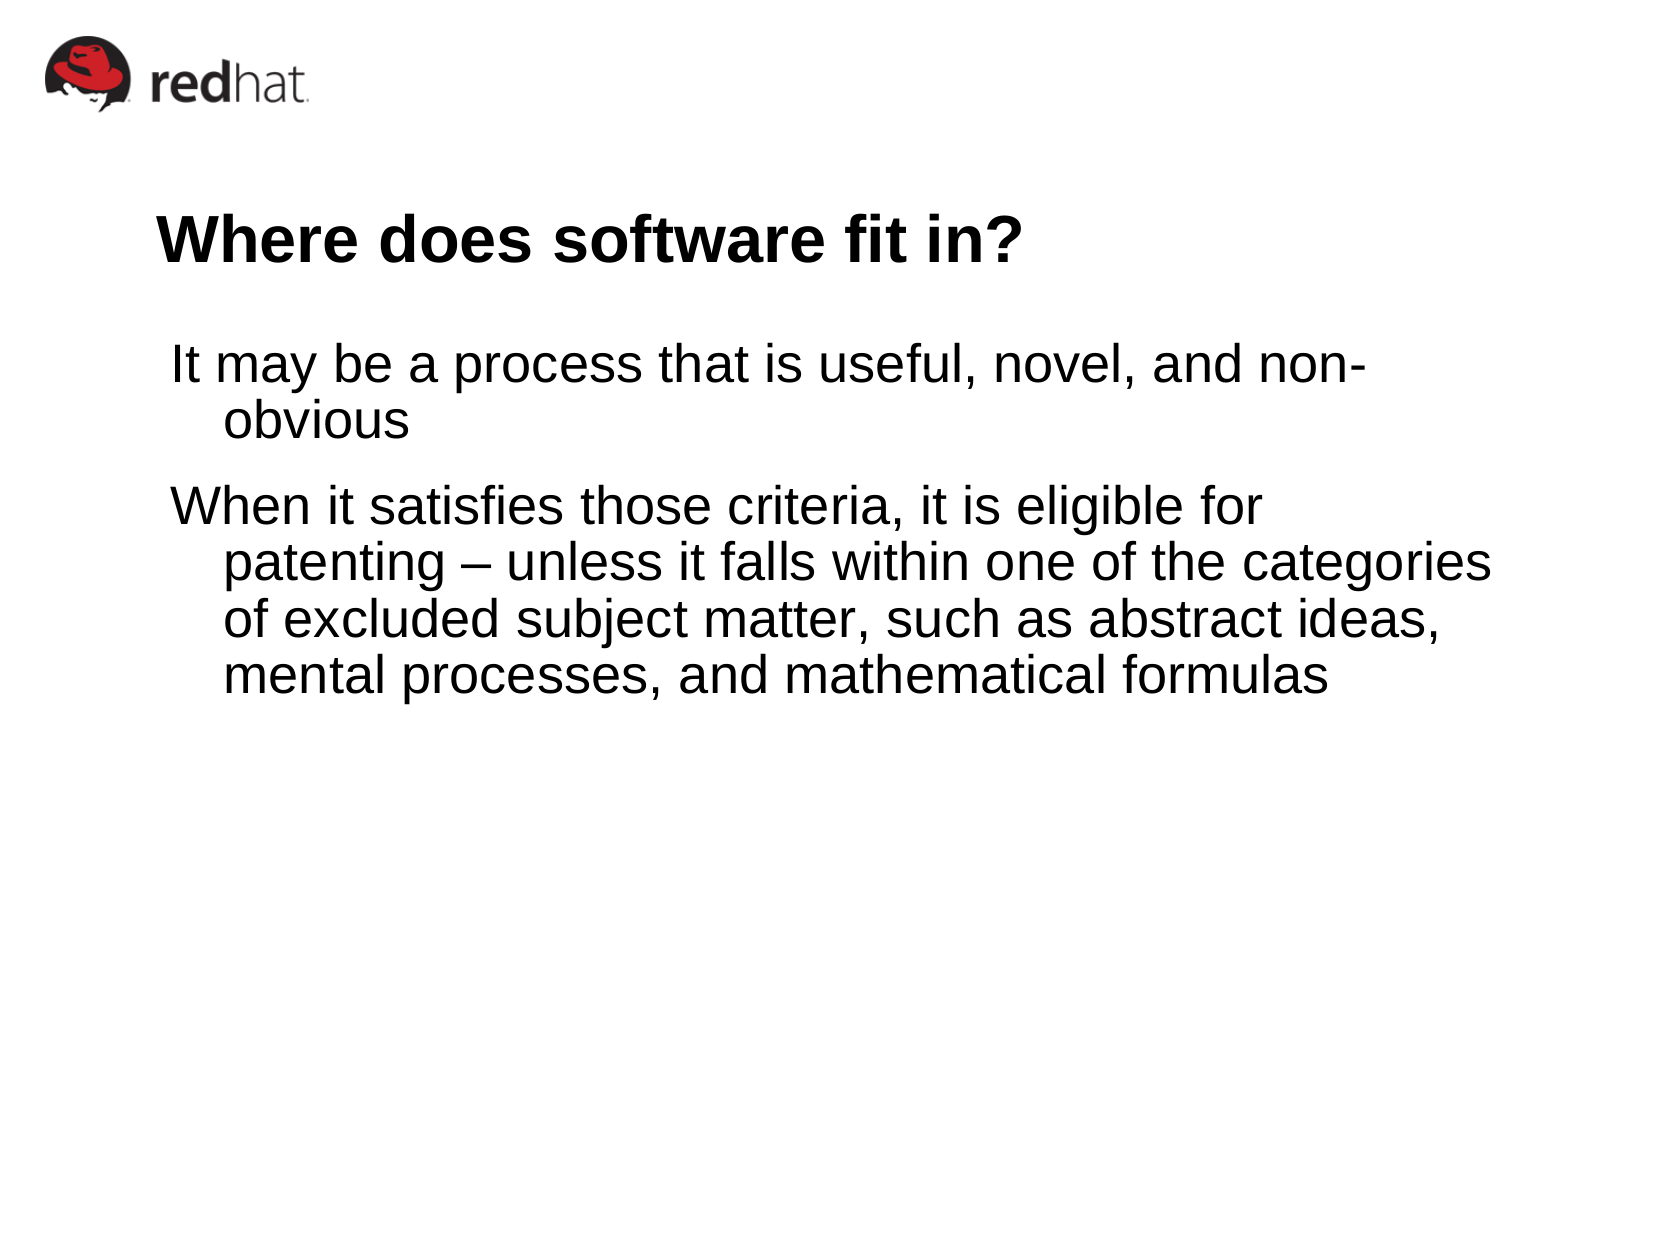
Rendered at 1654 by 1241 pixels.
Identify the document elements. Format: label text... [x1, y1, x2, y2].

picture [45, 36, 309, 122]
list It may be a process that is useful, novel, and non-obvious When it satisfies those criteria, it is eligible for patenting – unless it falls within one of the categories of excluded subject matter, such as abstract ideas, mental processes, and mathematical formulas [152, 337, 1498, 1116]
title Where does software fit in? [156, 204, 1502, 280]
